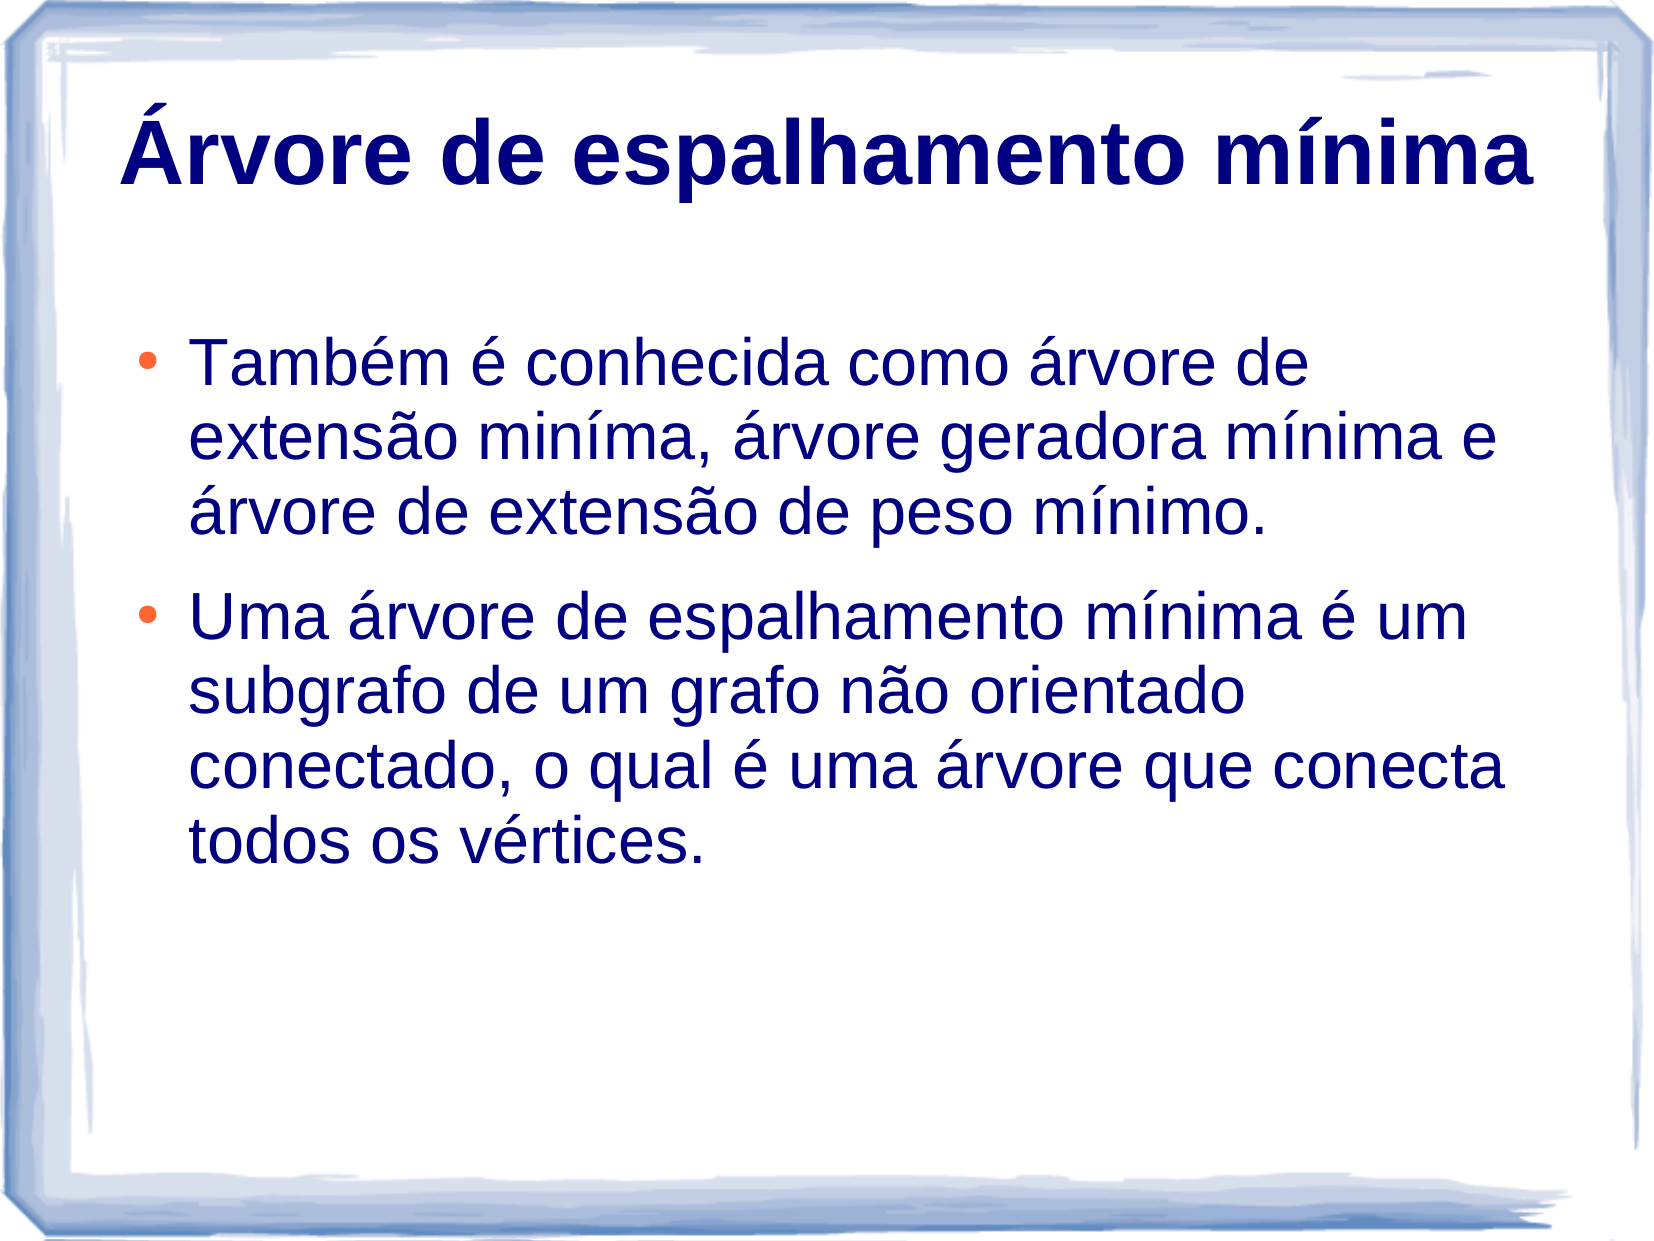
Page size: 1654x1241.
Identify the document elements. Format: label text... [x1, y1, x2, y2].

picture [0, 0, 1654, 1241]
title Árvore de espalhamento mínima [82, 49, 1571, 257]
list Também é conhecida como árvore de extensão miníma, árvore geradora mínima e árvore de extensão de peso mínimo. Uma árvore de espalhamento mínima é um subgrafo de um grafo não orientado conectado, o qual é uma árvore que conecta todos os vértices. [118, 324, 1571, 1045]
